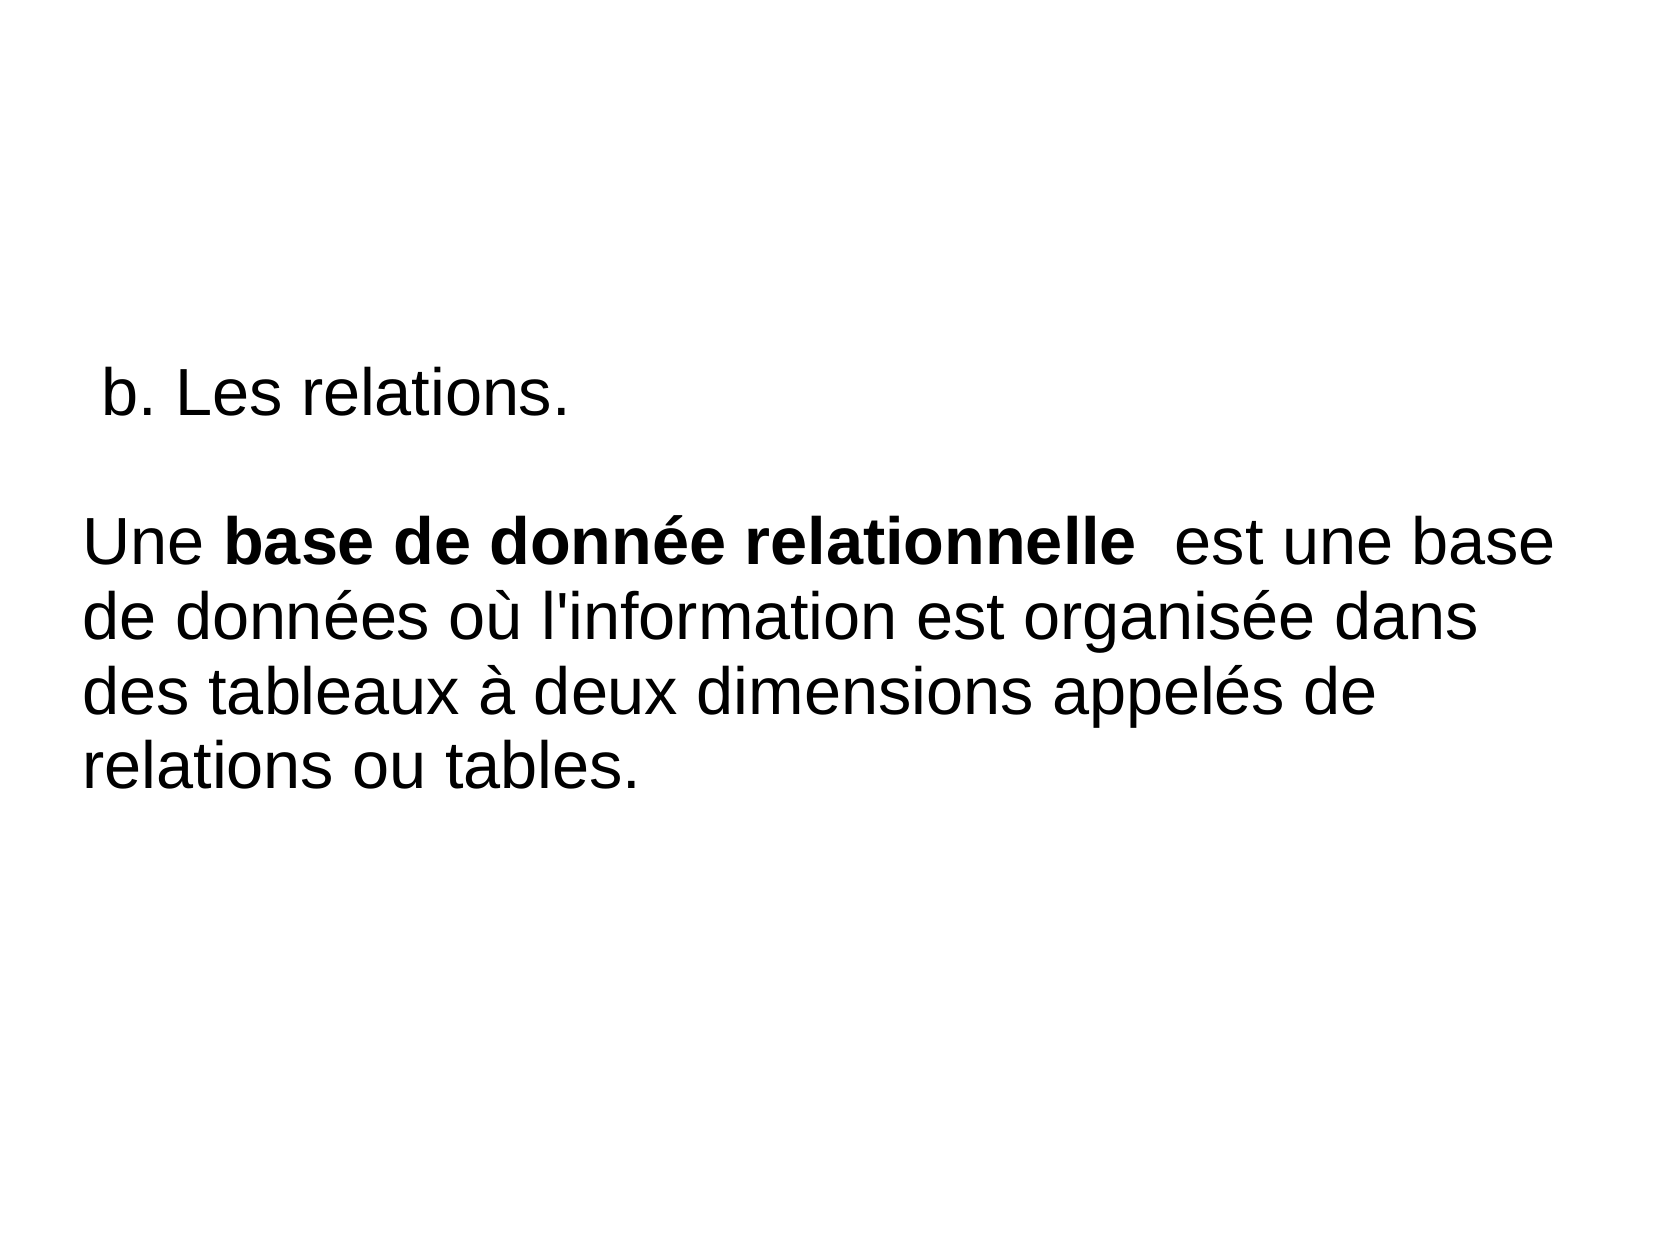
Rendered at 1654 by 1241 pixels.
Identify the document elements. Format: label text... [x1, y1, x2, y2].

subtitle b. Les relations. Une base de donnée relationnelle est une base de données où l'information est organisée dans des tableaux à deux dimensions appelés de relations ou tables. [82, 49, 1571, 1109]
